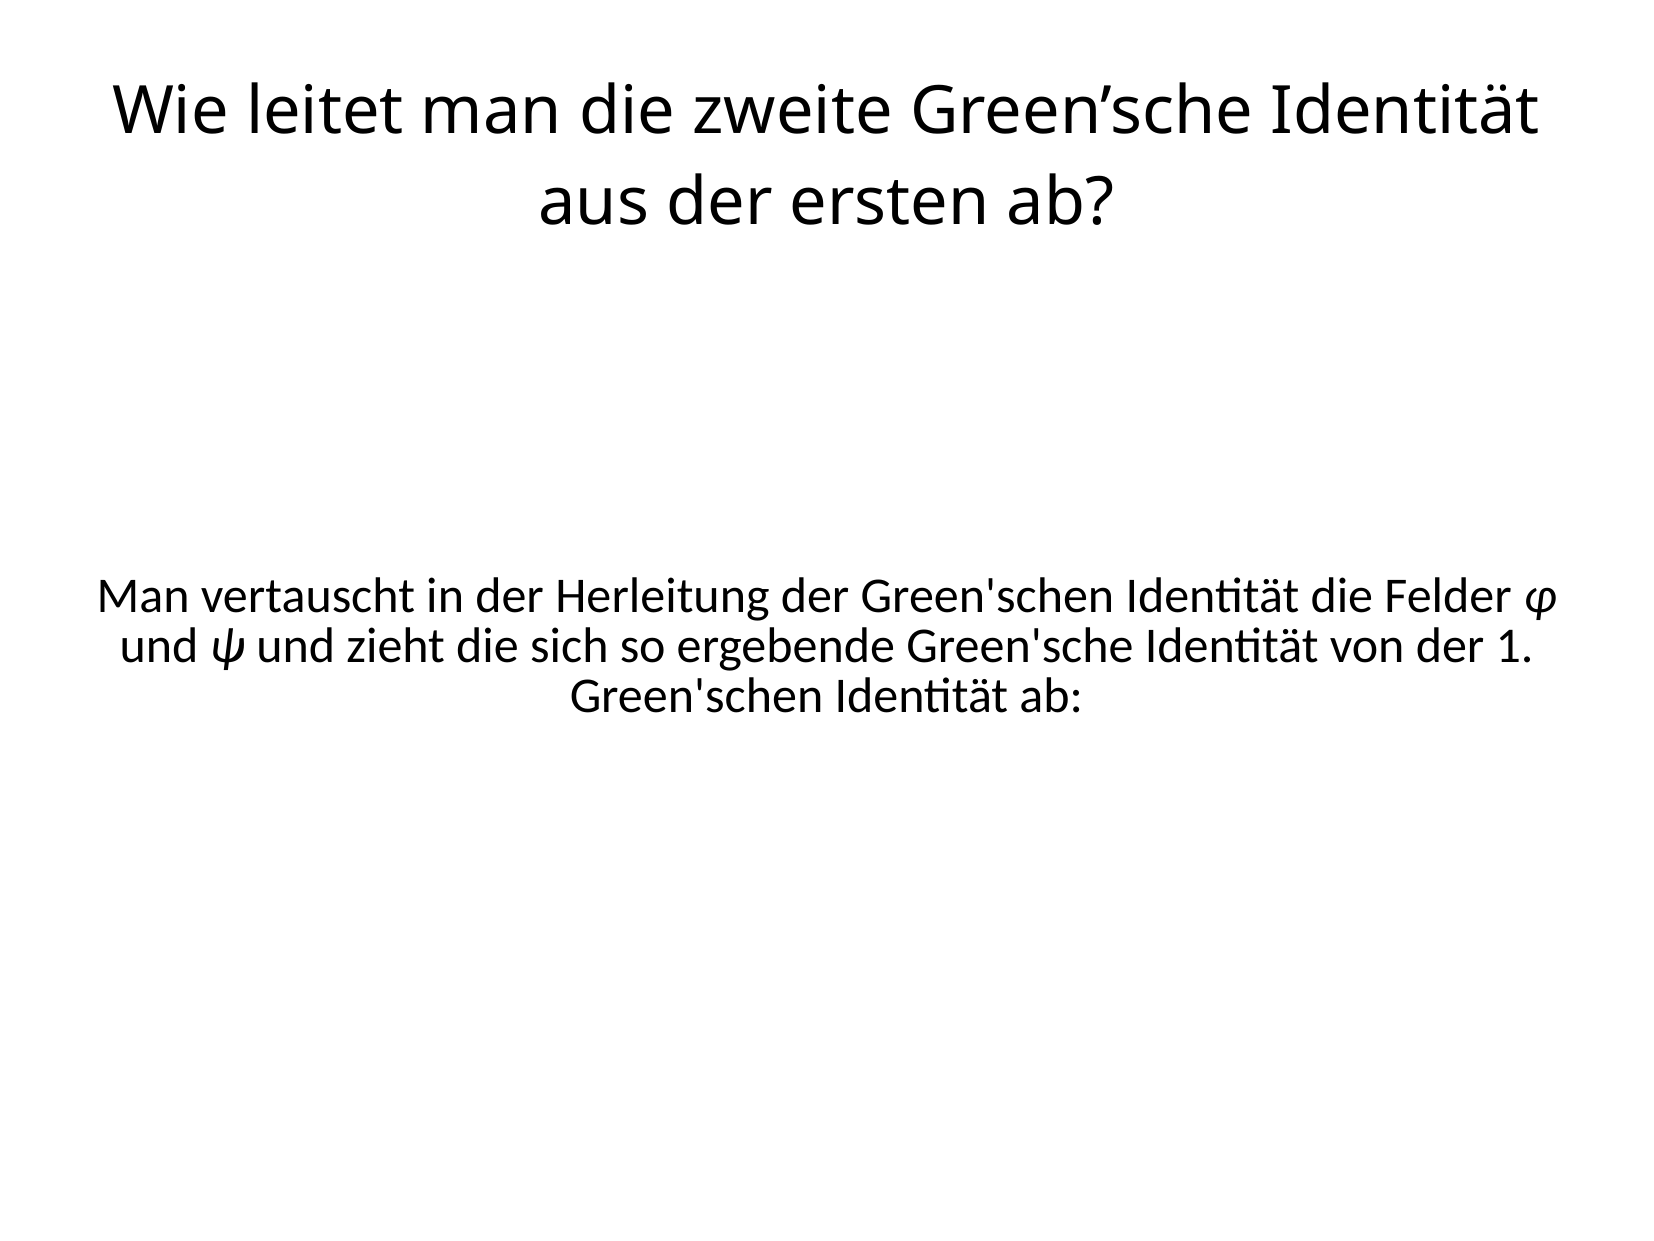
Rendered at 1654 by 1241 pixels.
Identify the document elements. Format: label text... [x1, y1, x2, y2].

subtitle Man vertauscht in der Herleitung der Green'schen Identität die Felder φ und ψ und zieht die sich so ergebende Green'sche Identität von der 1. Green'schen Identität ab: [82, 290, 1571, 1010]
title Wie leitet man die zweite Green’sche Identität aus der ersten ab? [82, 49, 1571, 257]
